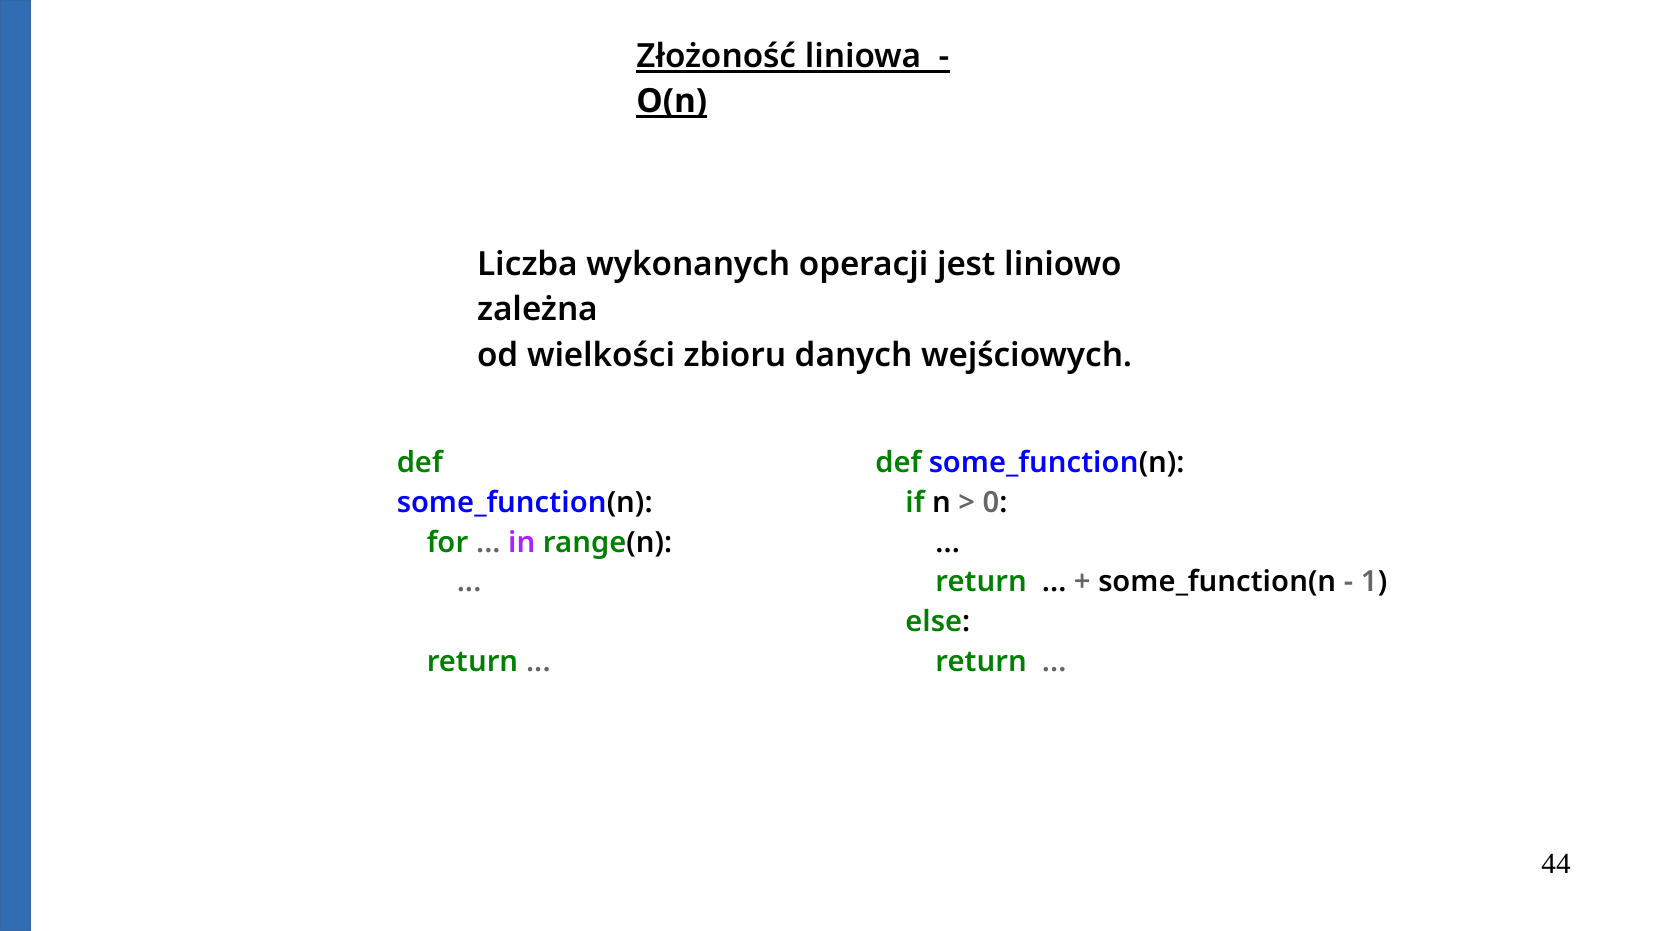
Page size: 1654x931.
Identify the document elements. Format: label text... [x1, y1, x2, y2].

text_box def some_function(n): if n > 0: ... return ... + some_function(n - 1) else: return ... [860, 433, 1468, 706]
text_box Liczba wykonanych operacji jest liniowo zależna od wielkości zbioru danych wejściowych. [462, 232, 1192, 373]
text_box [0, 0, 31, 931]
text_box def some_function(n): for ... in range(n): ... return ... [382, 433, 708, 639]
text_box Złożoność liniowa - O(n) [621, 24, 1032, 83]
